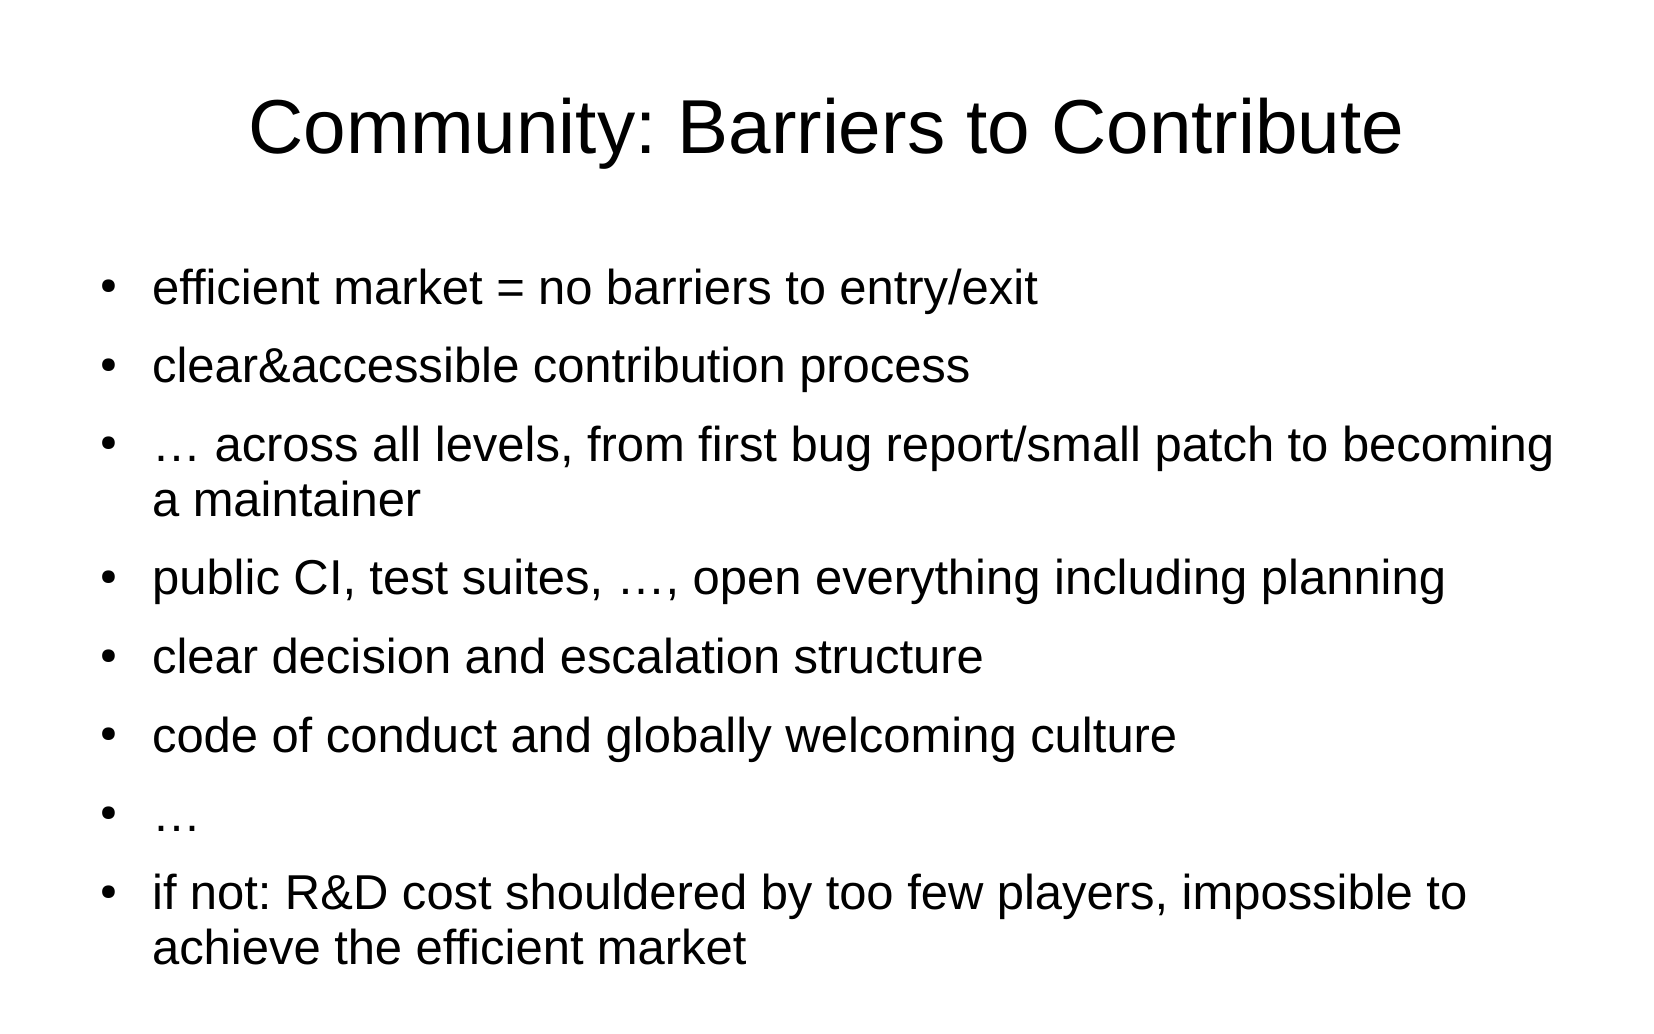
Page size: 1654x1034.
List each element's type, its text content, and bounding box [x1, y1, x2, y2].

list efficient market = no barriers to entry/exit clear&accessible contribution process … across all levels, from first bug report/small patch to becoming a maintainer public CI, test suites, …, open everything including planning clear decision and escalation structure code of conduct and globally welcoming culture … if not: R&D cost shouldered by too few players, impossible to achieve the efficient market [82, 259, 1571, 981]
title Community: Barriers to Contribute [82, 41, 1571, 214]
